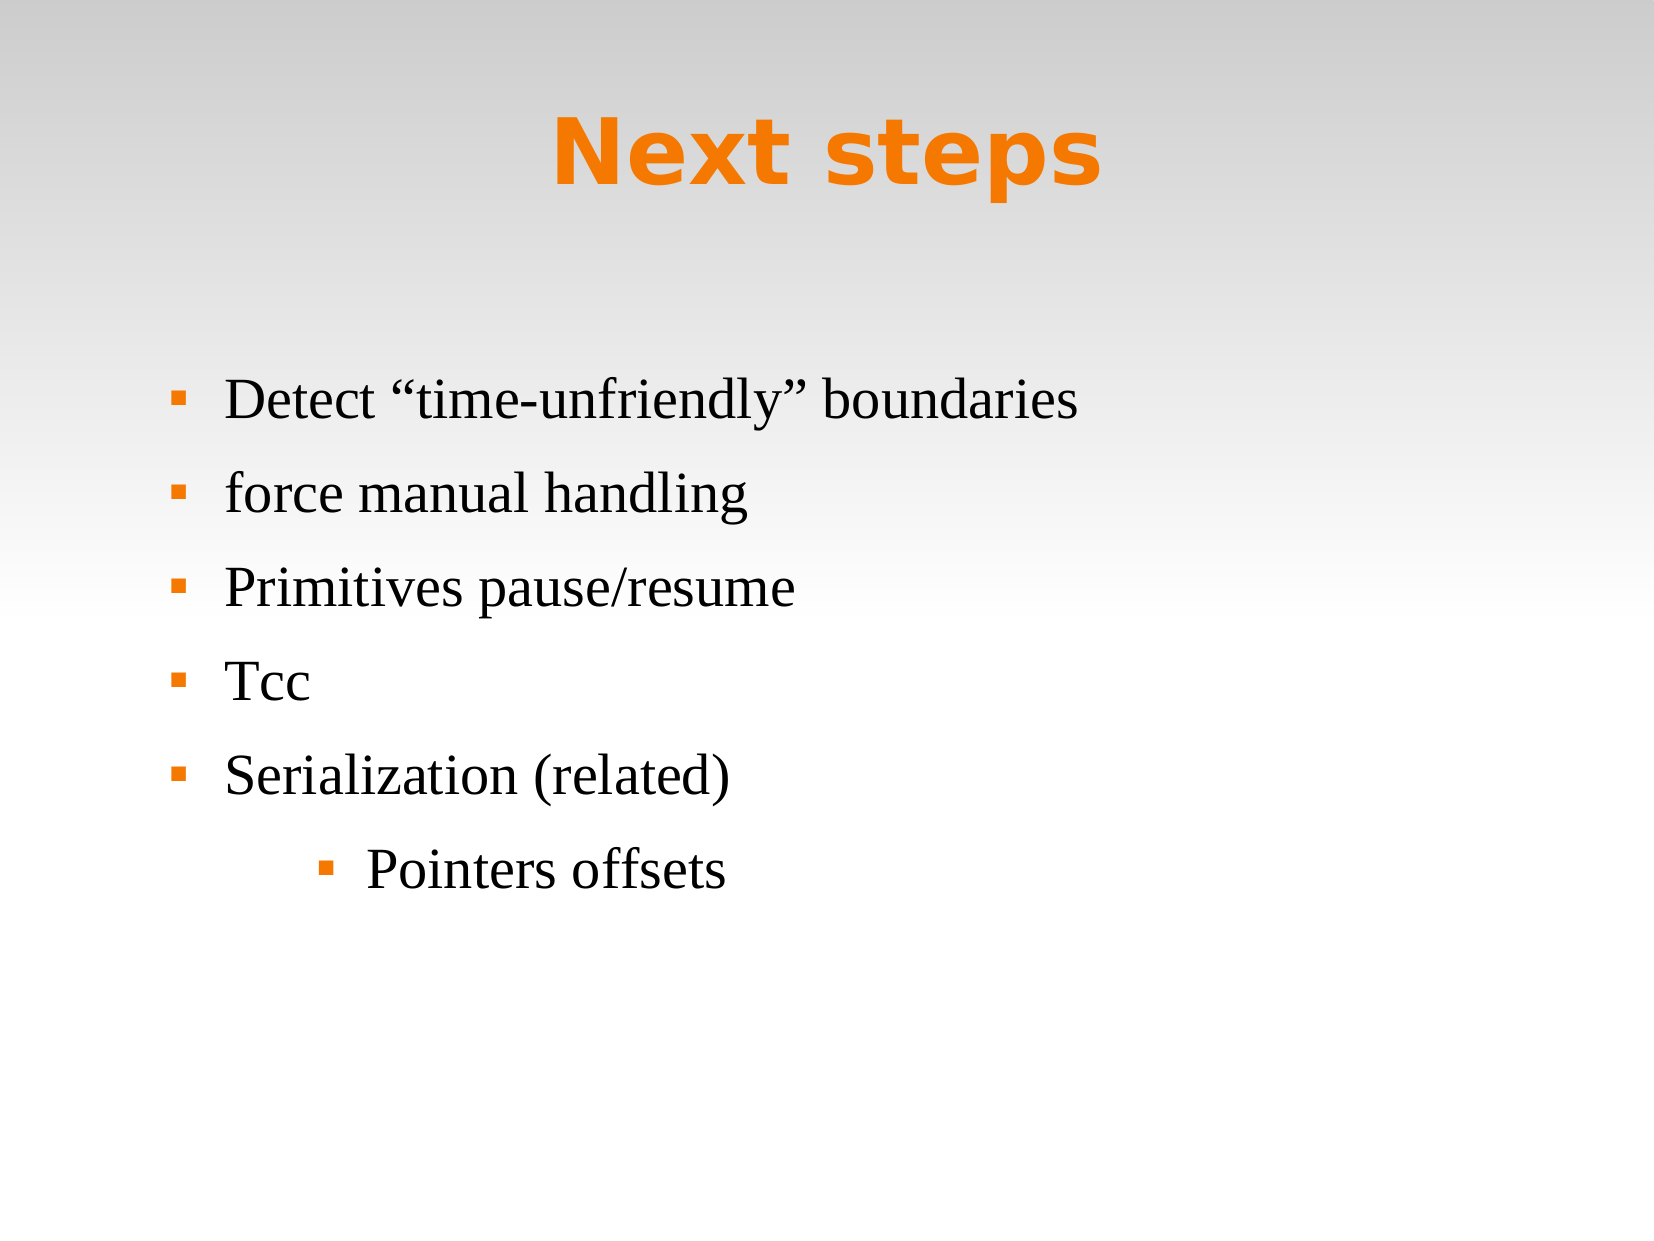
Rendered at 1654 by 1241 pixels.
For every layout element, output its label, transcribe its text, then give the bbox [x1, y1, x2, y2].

title Next steps [82, 49, 1571, 257]
list Detect “time-unfriendly” boundaries force manual handling Primitives pause/resume Tcc Serialization (related) Pointers offsets [82, 272, 1576, 1038]
